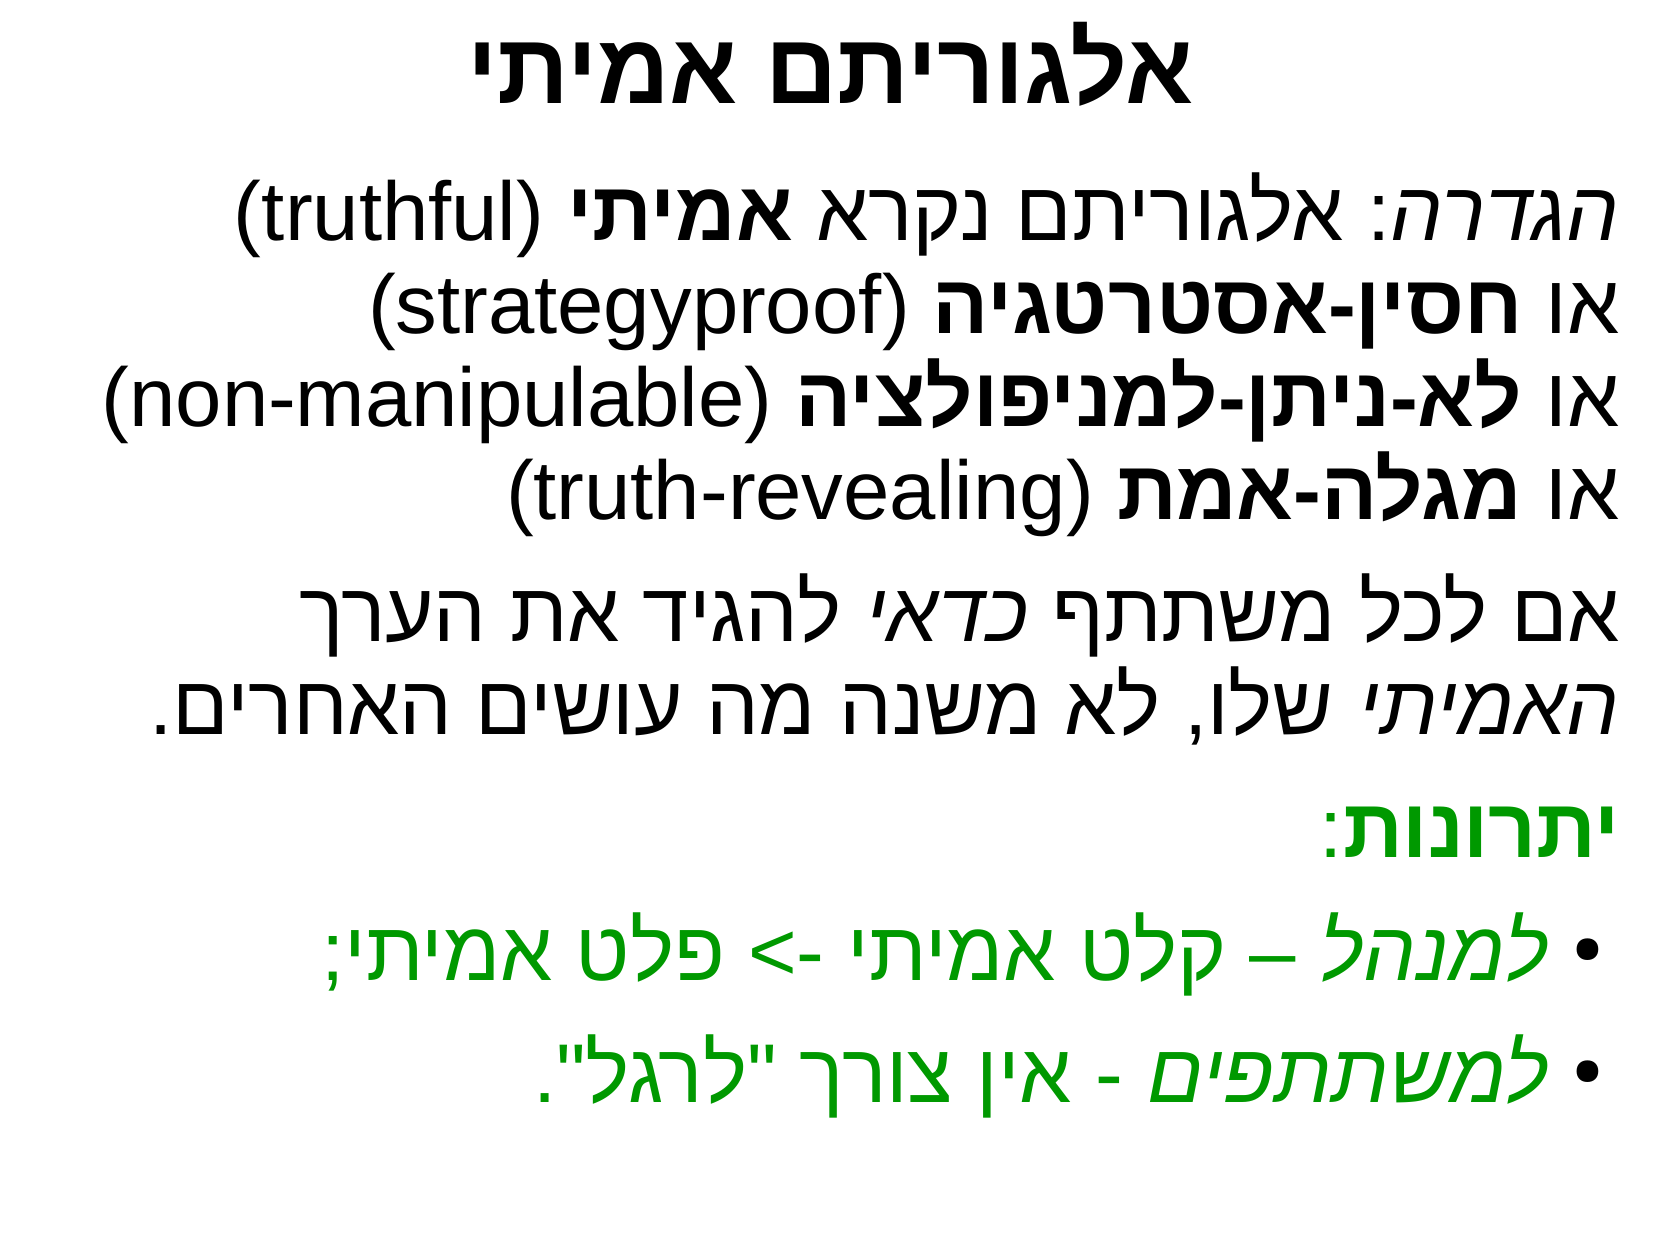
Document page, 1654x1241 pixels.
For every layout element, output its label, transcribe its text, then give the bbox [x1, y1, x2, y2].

list הגדרה: אלגוריתם נקרא אמיתי (truthful) או חסין-אסטרטגיה (strategyproof) או לא-ניתן-למניפולציה (non-manipulable) או מגלה-אמת (truth-revealing) אם לכל משתתף כדאי להגיד את הערך האמיתי שלו, לא משנה מה עושים האחרים. יתרונות: למנהל – קלט אמיתי -> פלט אמיתי; למשתתפים - אין צורך "לרגל". [30, 165, 1621, 1216]
title אלגוריתם אמיתי [86, 0, 1576, 151]
